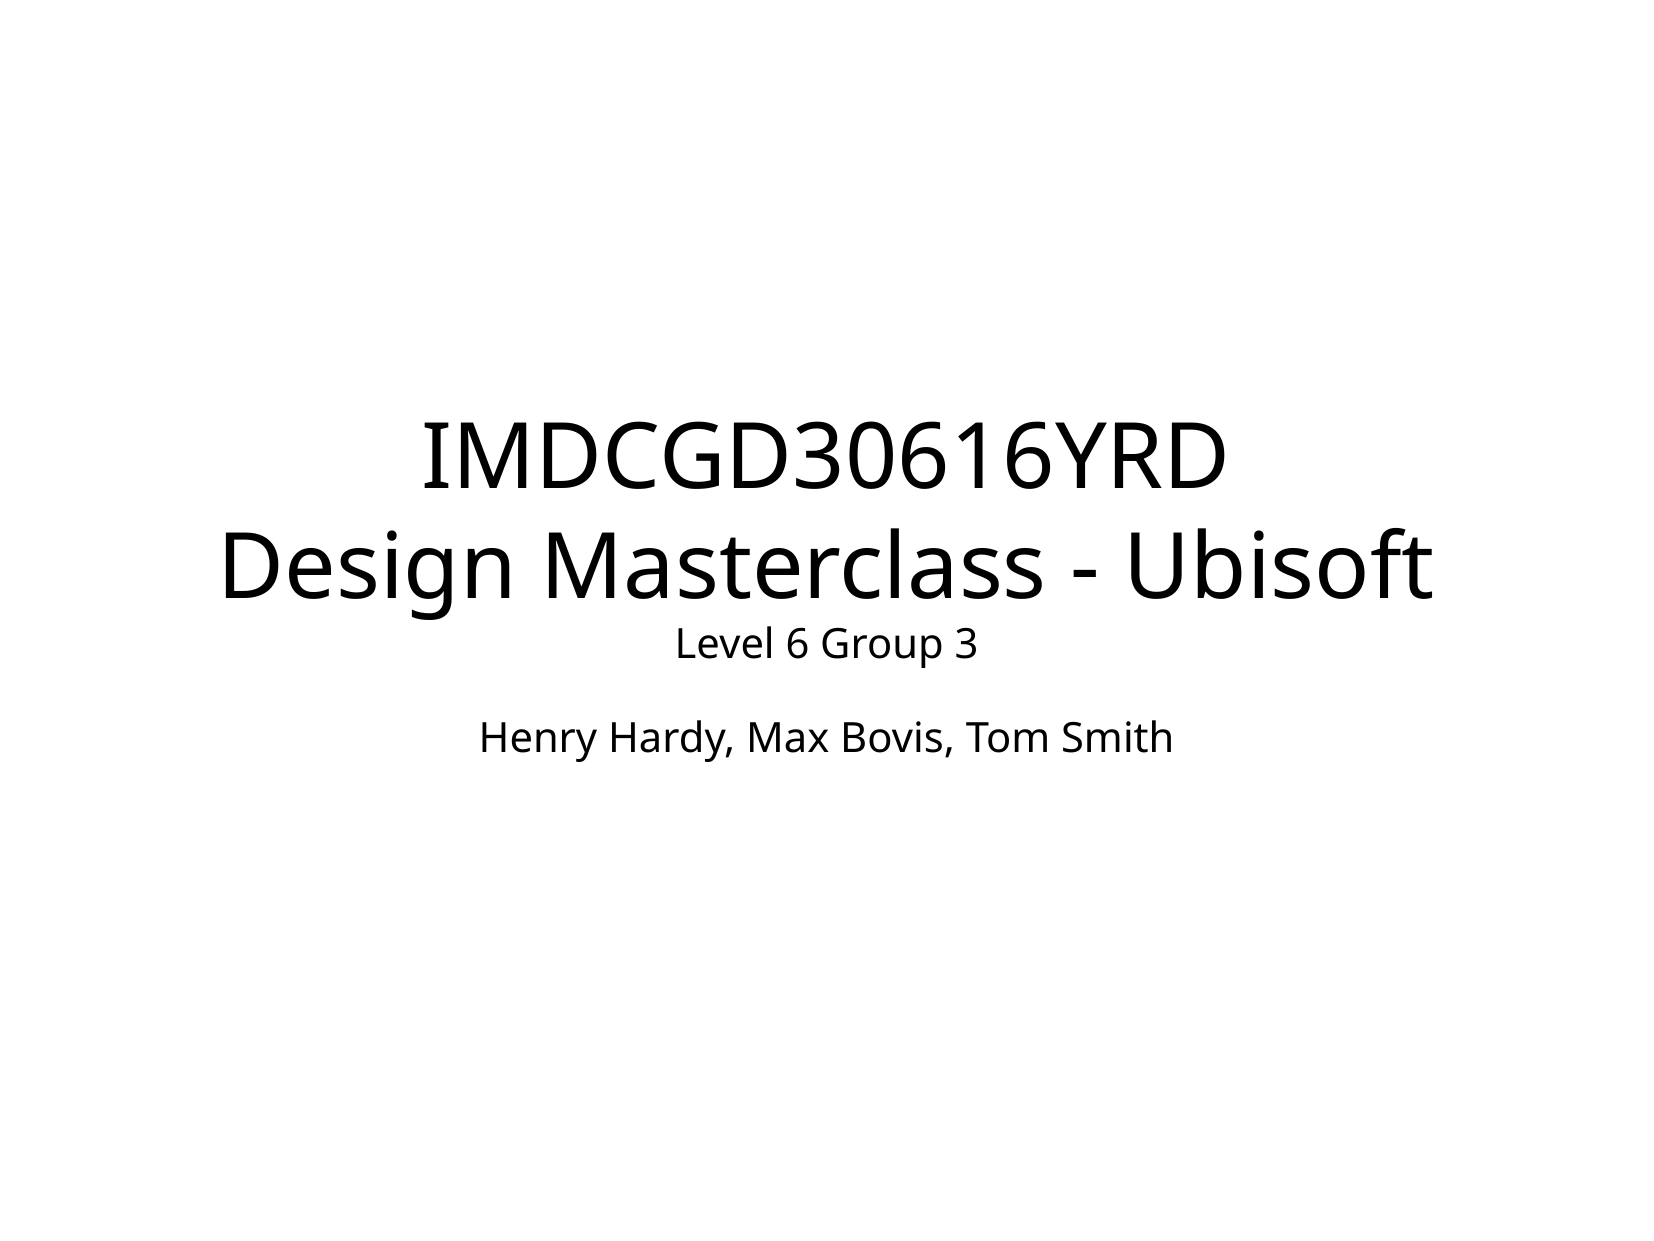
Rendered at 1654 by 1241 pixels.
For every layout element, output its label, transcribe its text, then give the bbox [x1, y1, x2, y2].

subtitle IMDCGD30616YRD Design Masterclass - Ubisoft Level 6 Group 3 Henry Hardy, Max Bovis, Tom Smith [82, 49, 1571, 1109]
